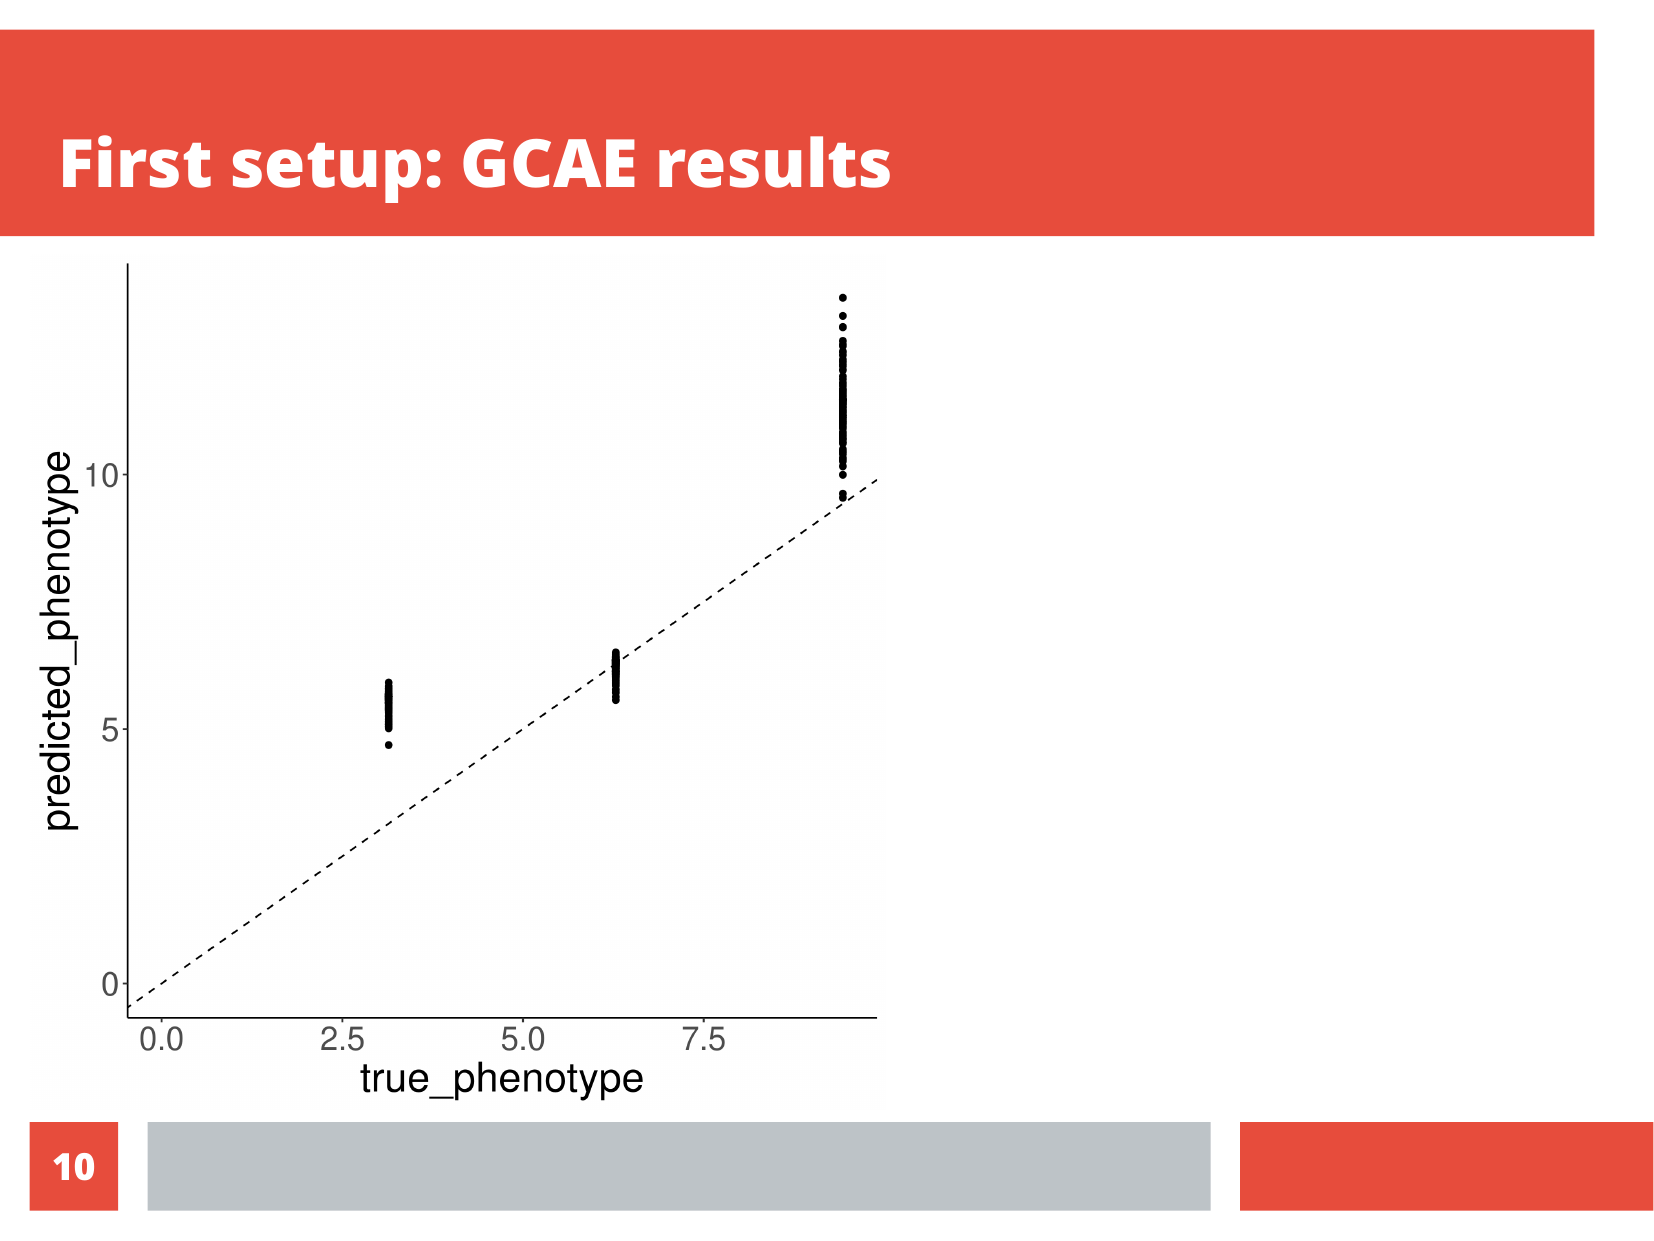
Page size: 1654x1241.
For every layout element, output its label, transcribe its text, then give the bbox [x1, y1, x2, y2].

picture [30, 254, 886, 1110]
title First setup: GCAE results [59, 59, 1595, 207]
